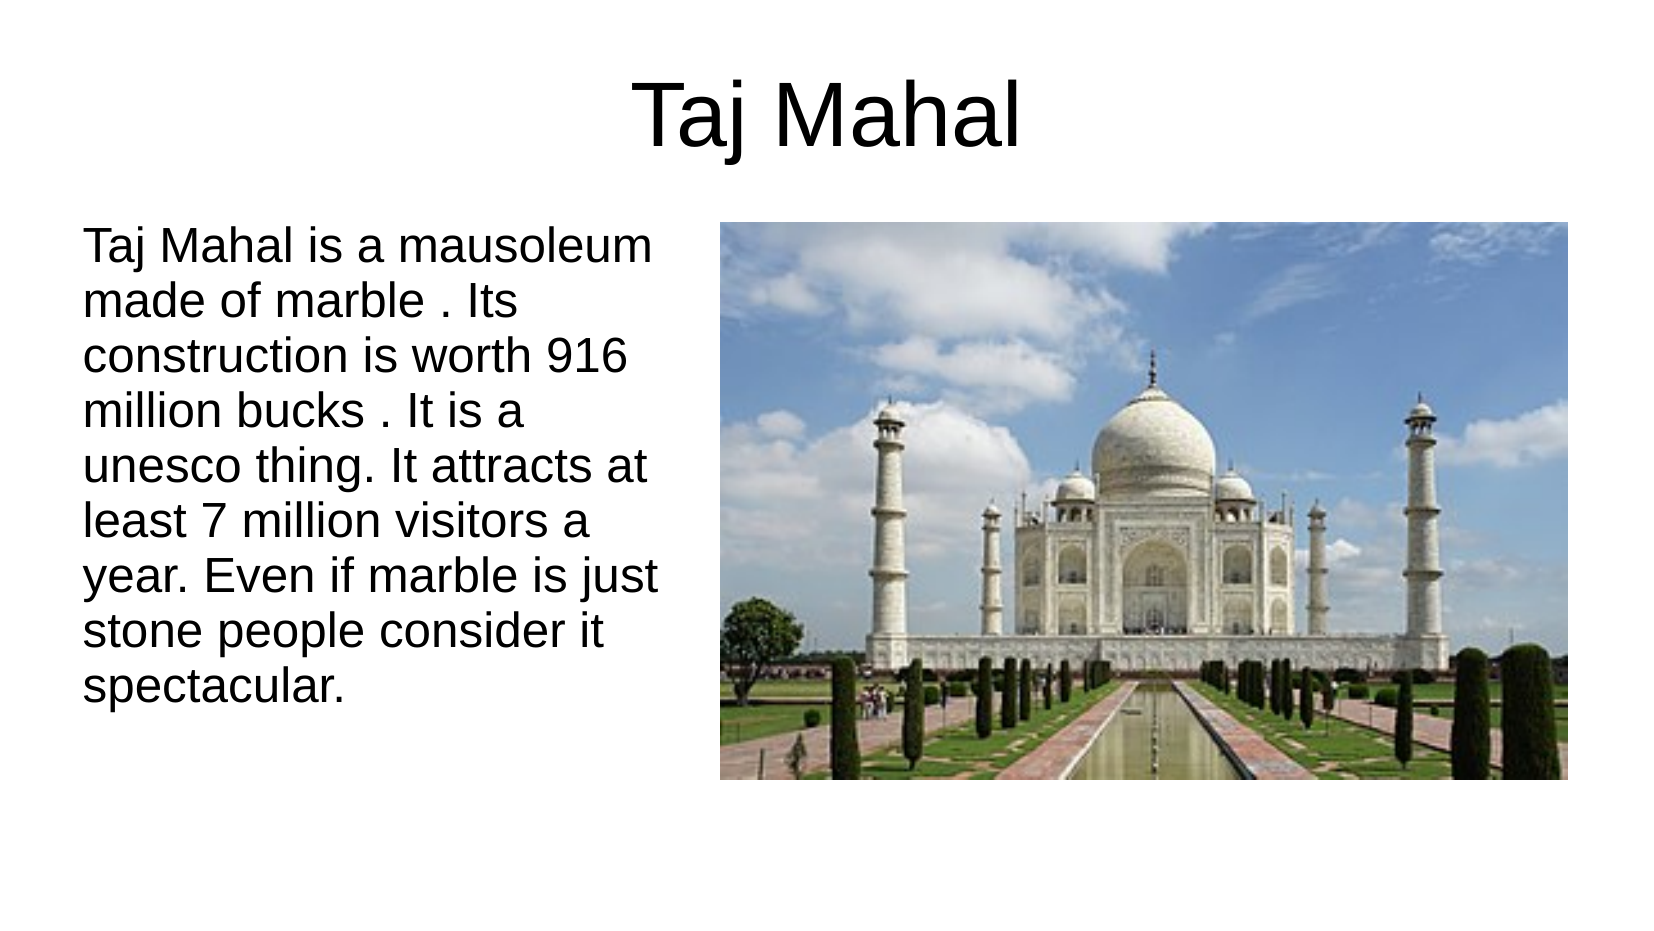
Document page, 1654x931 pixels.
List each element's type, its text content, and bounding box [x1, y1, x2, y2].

list Taj Mahal is a mausoleum made of marble . Its construction is worth 916 million bucks . It is a unesco thing. It attracts at least 7 million visitors a year. Even if marble is just stone people consider it spectacular. [82, 217, 676, 758]
title Taj Mahal [82, 37, 1571, 193]
picture [720, 222, 1568, 781]
